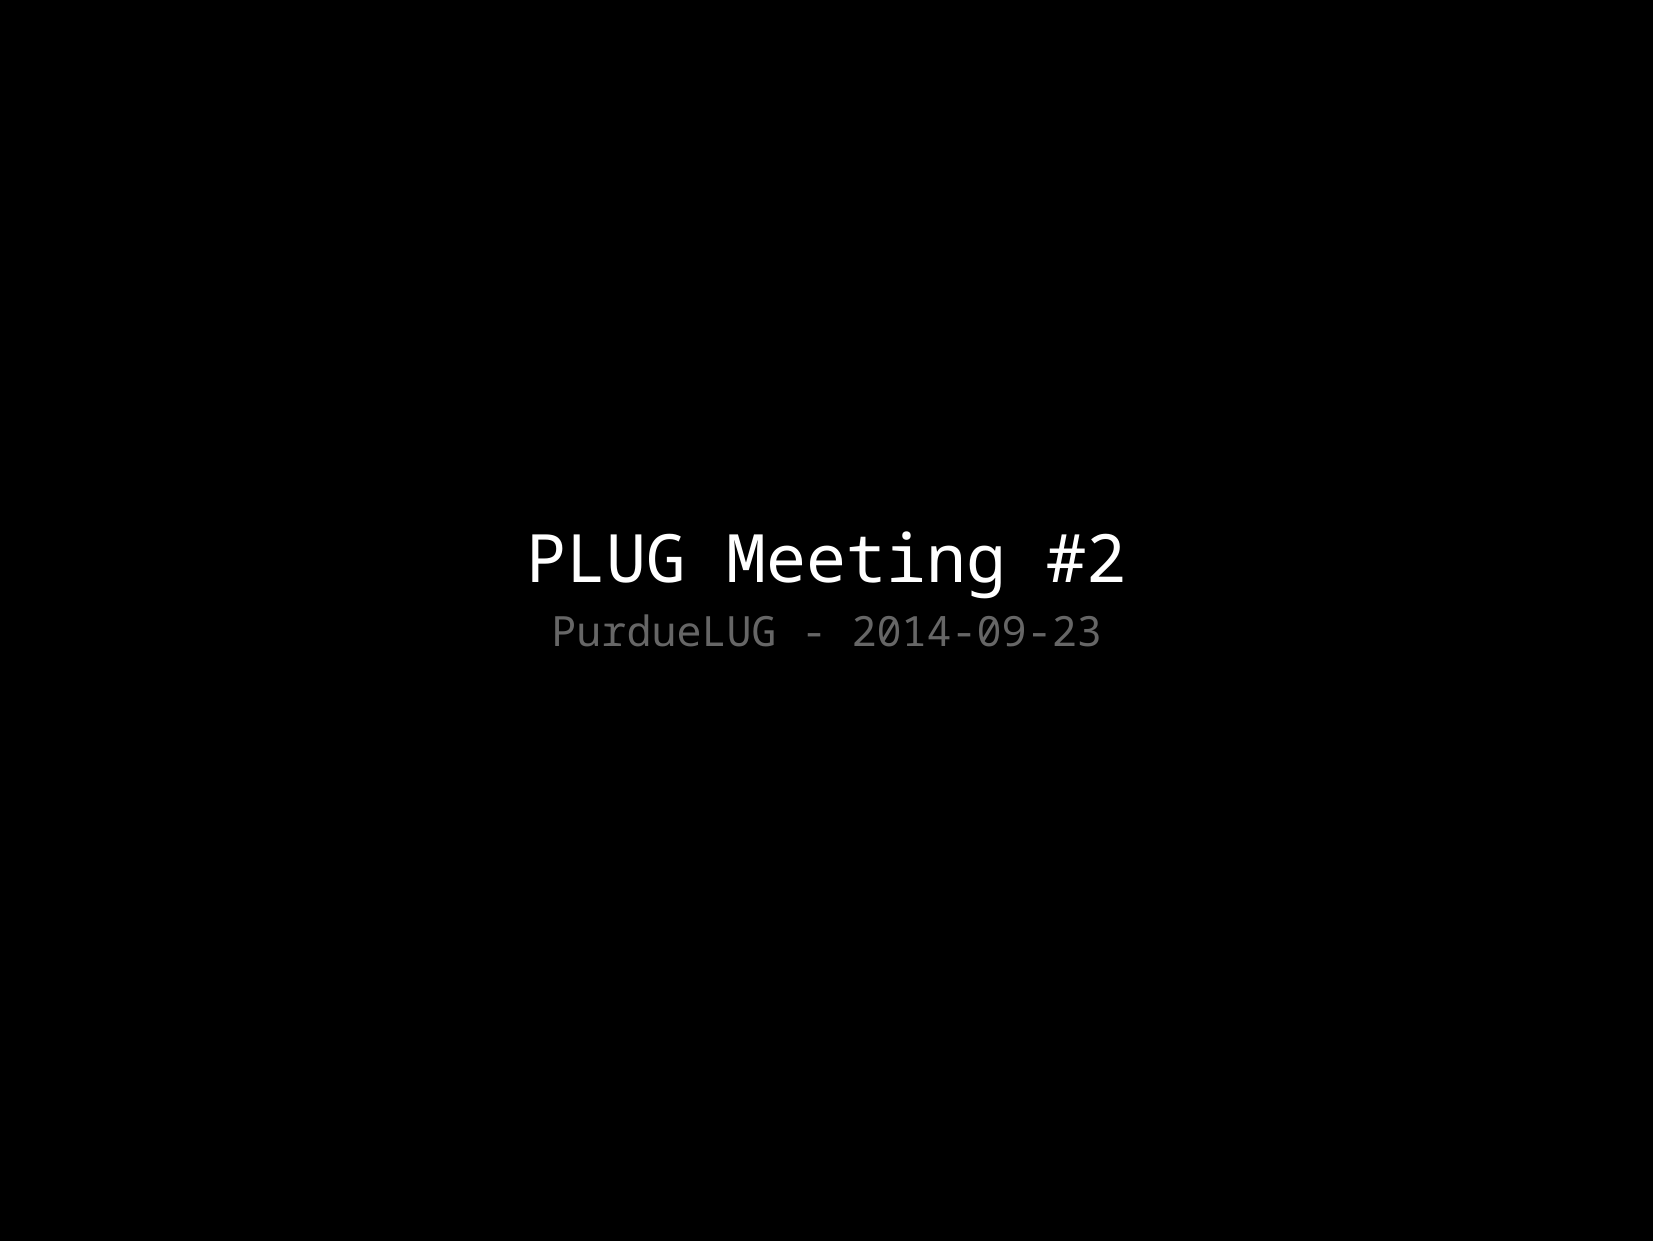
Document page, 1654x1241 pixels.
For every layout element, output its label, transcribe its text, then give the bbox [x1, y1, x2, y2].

subtitle PLUG Meeting #2 PurdueLUG - 2014-09-23 [82, 225, 1571, 945]
